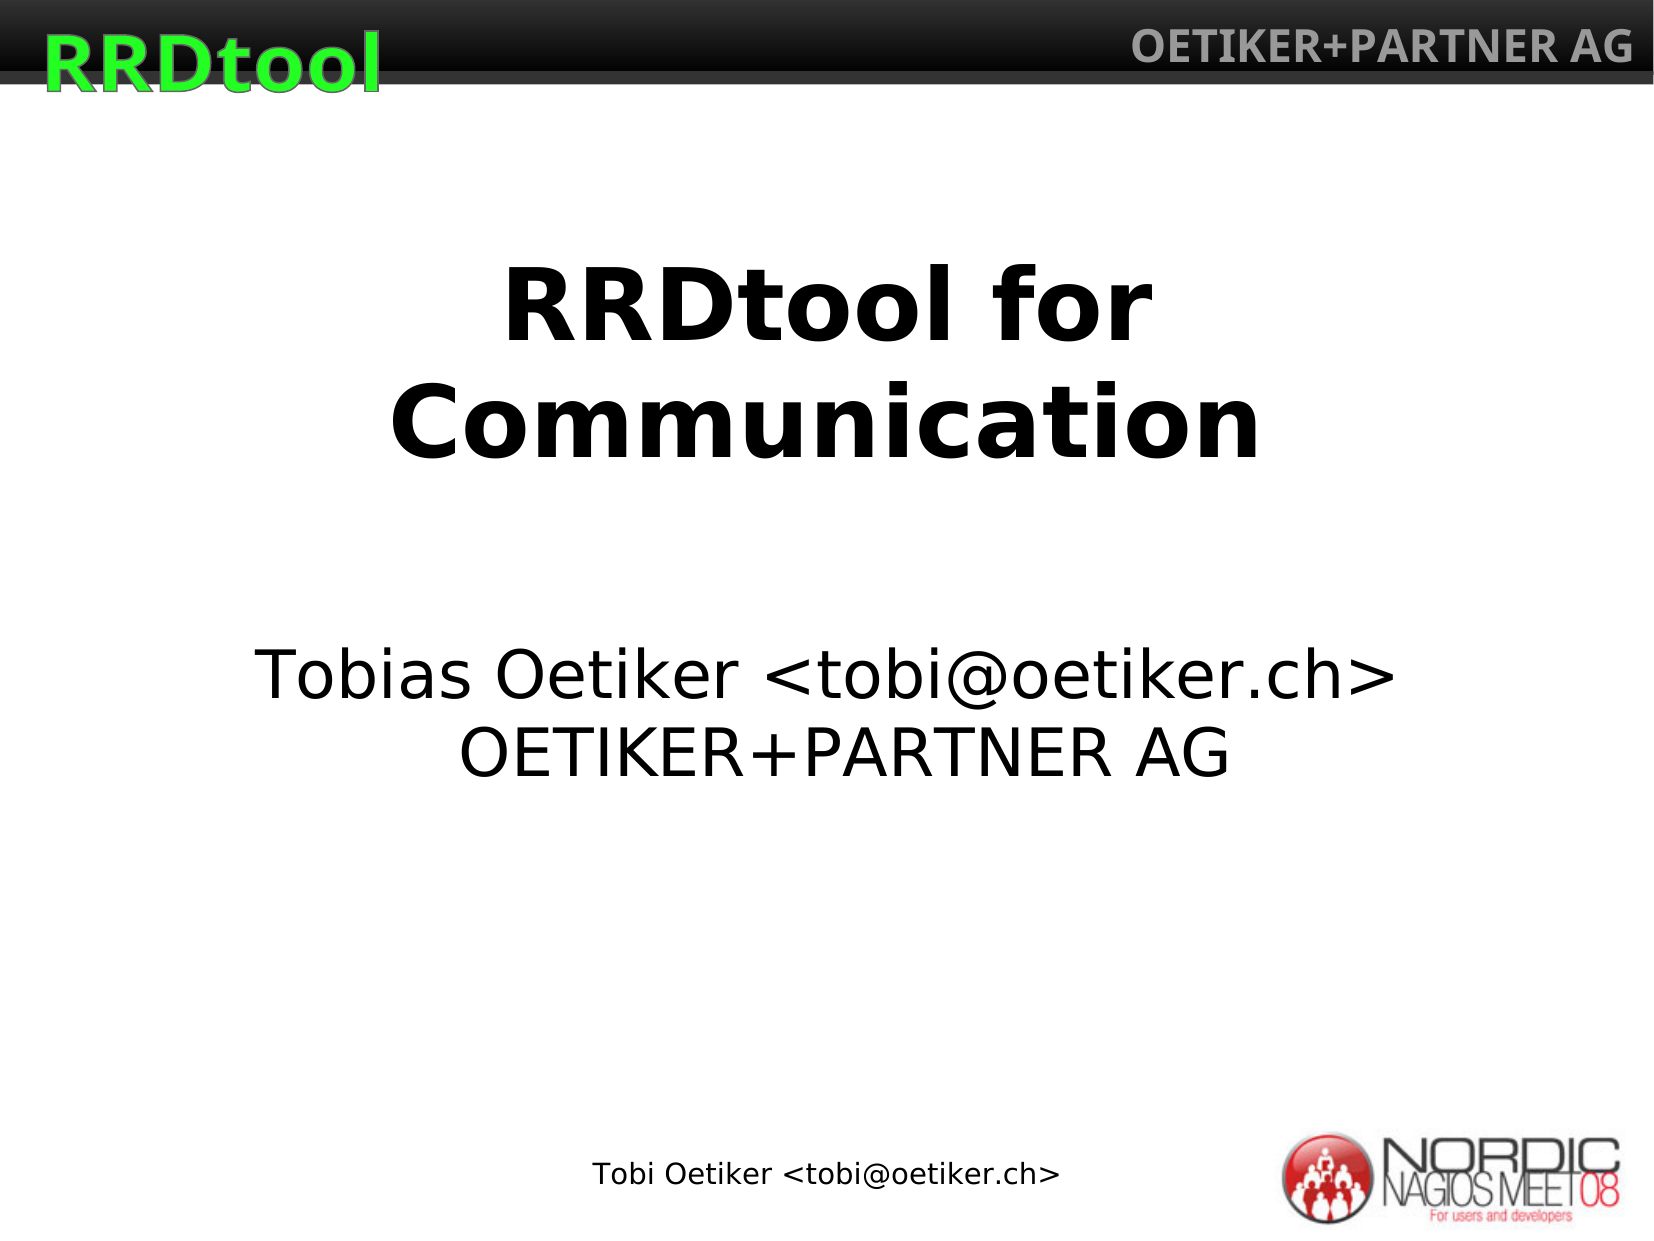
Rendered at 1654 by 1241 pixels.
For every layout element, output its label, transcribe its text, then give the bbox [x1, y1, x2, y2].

picture [1262, 1116, 1654, 1241]
subtitle Tobias Oetiker <tobi@oetiker.ch> OETIKER+PARTNER AG [50, 329, 1571, 1099]
title RRDtool for Communication [59, 248, 1595, 481]
